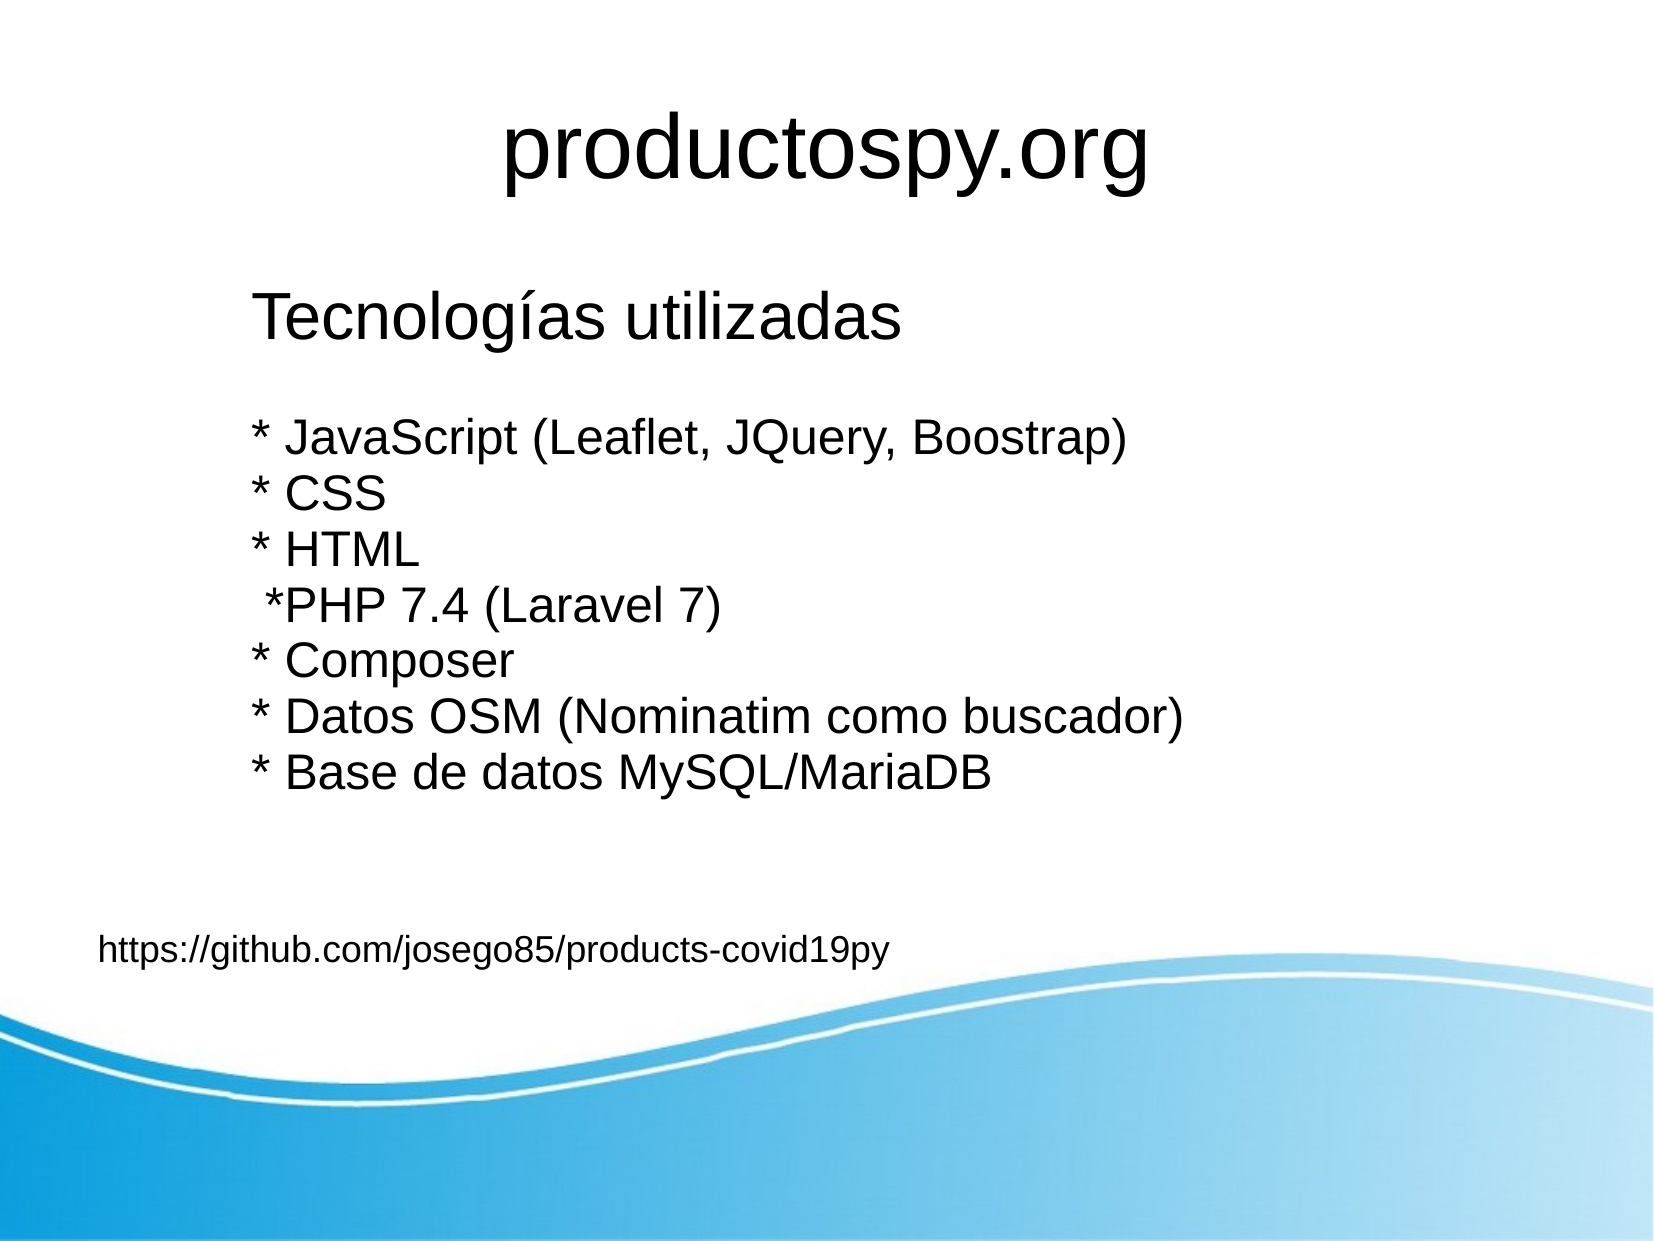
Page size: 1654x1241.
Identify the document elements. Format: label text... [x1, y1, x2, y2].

text_box Tecnologías utilizadas * JavaScript (Leaflet, JQuery, Boostrap) * CSS * HTML *PHP 7.4 (Laravel 7) * Composer * Datos OSM (Nominatim como buscador) * Base de datos MySQL/MariaDB [236, 271, 1501, 850]
text_box https://github.com/josego85/products-covid19py [82, 921, 910, 979]
picture [0, 952, 1654, 1241]
title productospy.org [82, 94, 1571, 200]
